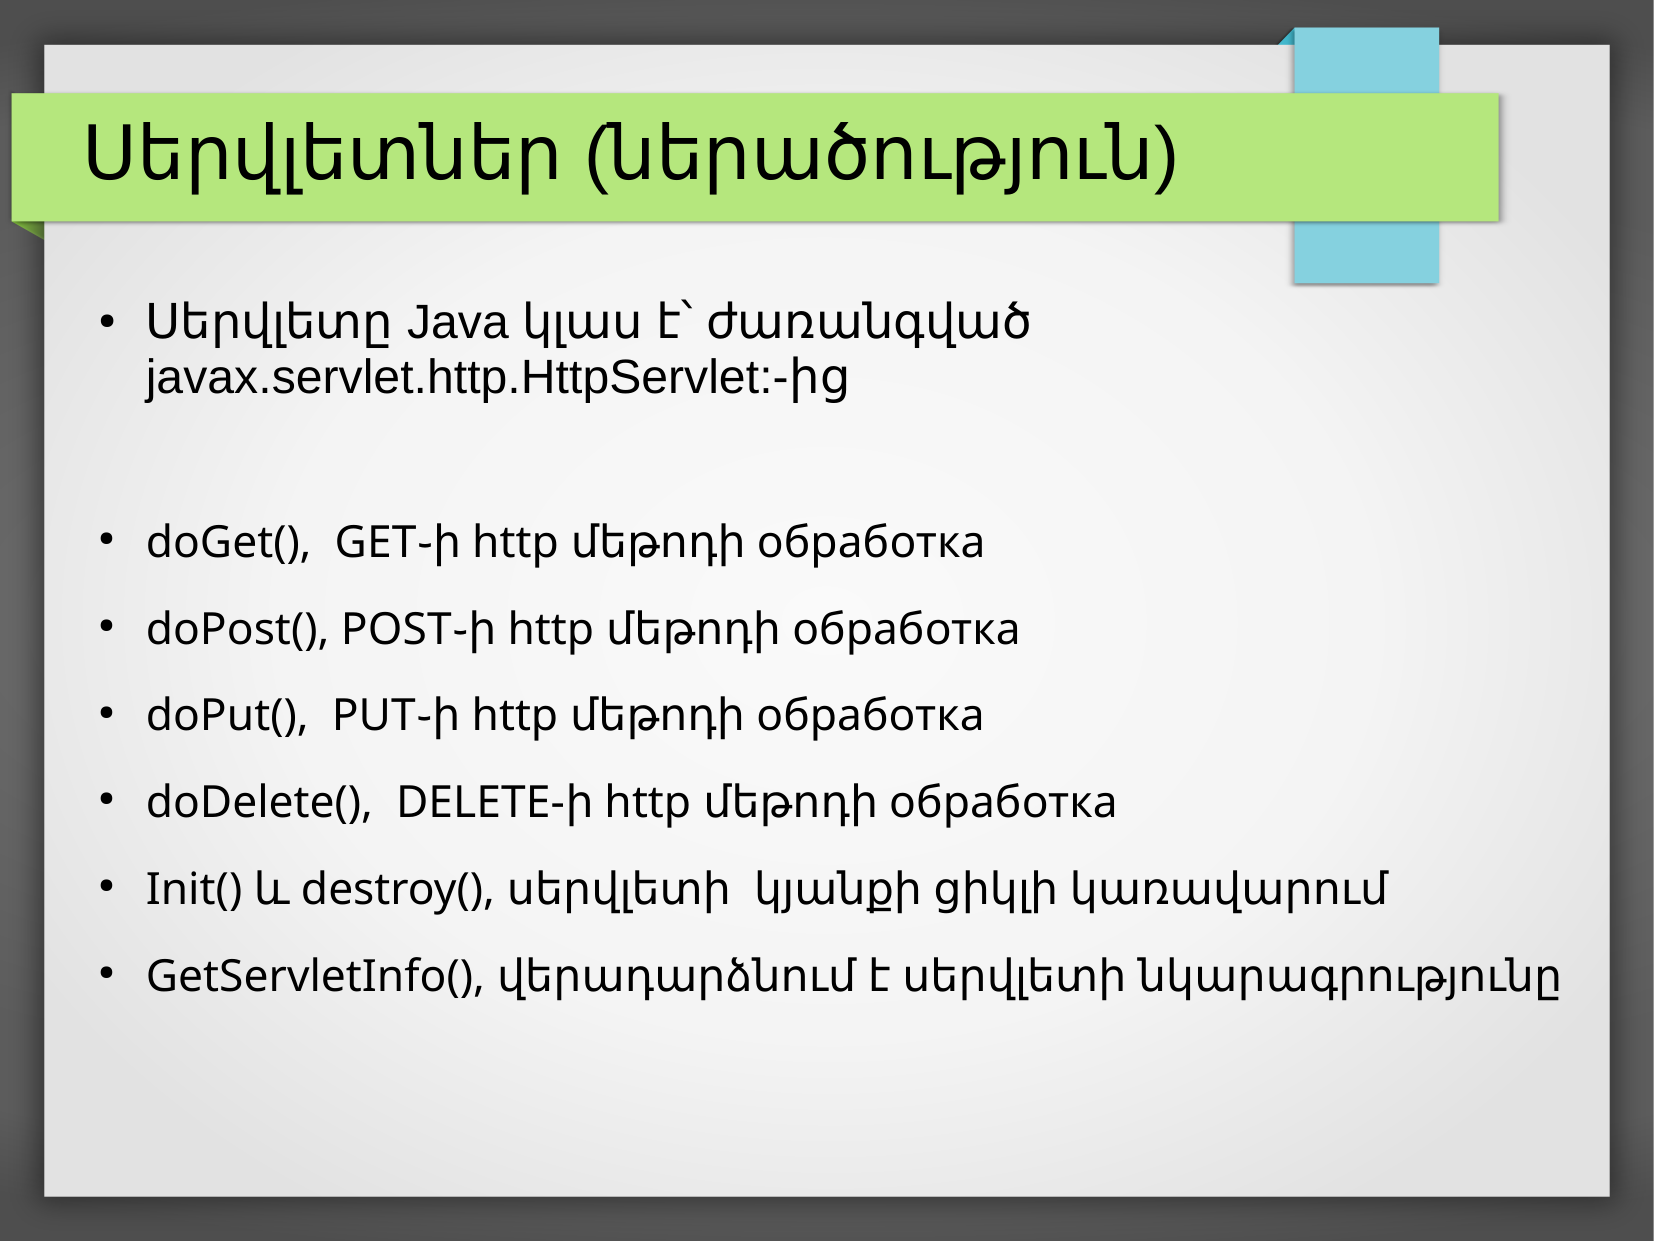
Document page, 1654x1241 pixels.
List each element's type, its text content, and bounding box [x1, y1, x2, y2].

picture [0, 0, 1654, 1241]
list Սերվլետը Java կլաս է՝ ժառանգված javax.servlet.http.HttpServlet:-ից doGet(), GET֊ի http մեթոդի обработка doPost(), POST֊ի http մեթոդի обработка doPut(), PUT֊ի http մեթոդի обработка doDelete(), DELETE-ի http մեթոդի обработка Init() և destroy(), սերվլետի կյանքի ցիկլի կառավարում GetServletInfo(), վերադարձնում է սերվլետի նկարագրությունը [82, 295, 1571, 1015]
title Սերվլետներ (ներածություն) [82, 94, 1264, 213]
